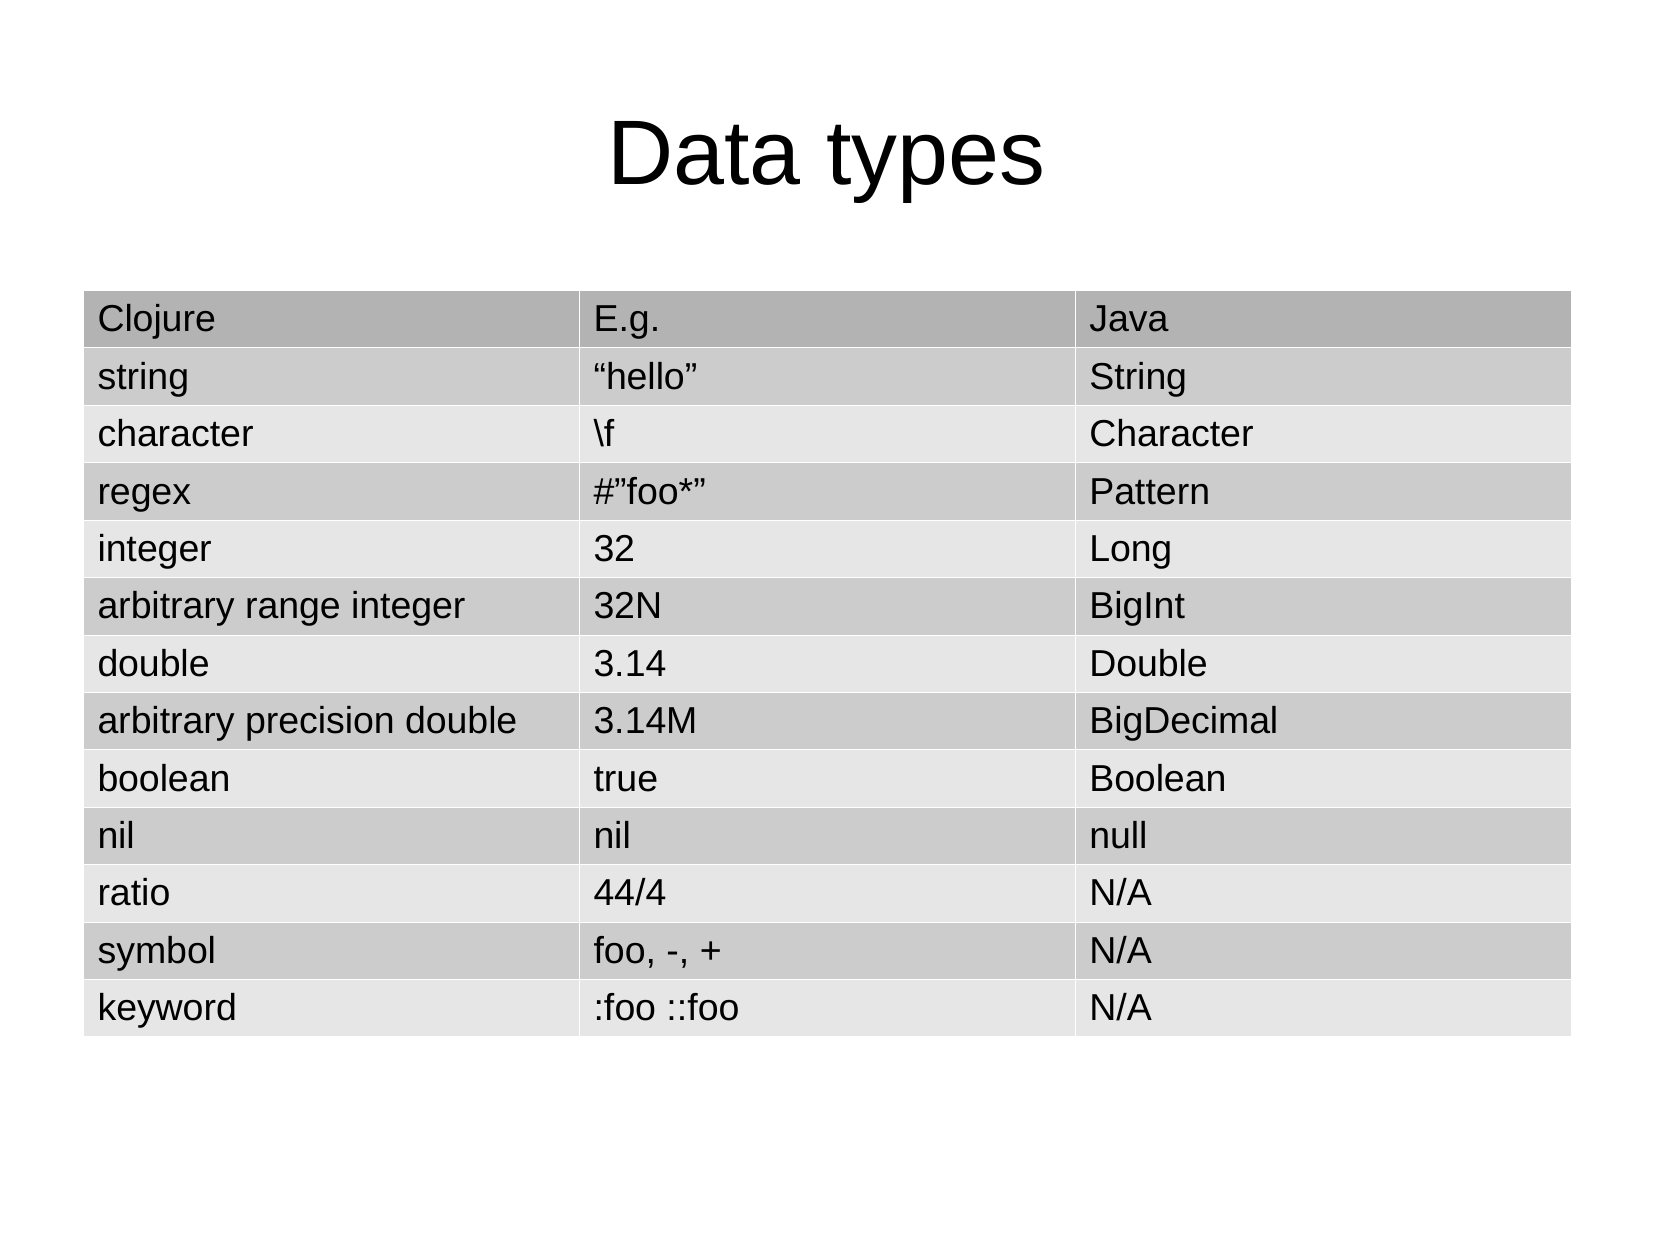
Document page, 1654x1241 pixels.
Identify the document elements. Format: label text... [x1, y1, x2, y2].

table_cell N/A [1076, 923, 1571, 979]
title Data types [82, 49, 1571, 257]
table_cell Boolean [1076, 750, 1571, 807]
table_cell 3.14M [580, 693, 1075, 749]
table_cell 32N [580, 578, 1075, 635]
table_cell Long [1076, 521, 1571, 577]
table_cell 32 [580, 521, 1075, 577]
table_cell string [84, 348, 579, 405]
table_cell N/A [1076, 980, 1571, 1036]
table_cell ratio [84, 865, 579, 922]
table_cell \f [580, 406, 1075, 462]
table_cell 44/4 [580, 865, 1075, 922]
table_cell integer [84, 521, 579, 577]
table_cell regex [84, 463, 579, 520]
table_cell symbol [84, 923, 579, 979]
table_cell 3.14 [580, 636, 1075, 692]
table_cell Double [1076, 636, 1571, 692]
table_cell N/A [1076, 865, 1571, 922]
table_cell true [580, 750, 1075, 807]
table_cell character [84, 406, 579, 462]
table_cell nil [84, 808, 579, 864]
table_cell arbitrary range integer [84, 578, 579, 635]
table_cell BigInt [1076, 578, 1571, 635]
table_cell arbitrary precision double [84, 693, 579, 749]
table_cell String [1076, 348, 1571, 405]
table_header Clojure [84, 291, 579, 347]
table_cell #”foo*” [580, 463, 1075, 520]
table_header Java [1076, 291, 1571, 347]
table_cell :foo ::foo [580, 980, 1075, 1036]
table_cell foo, -, + [580, 923, 1075, 979]
table_cell nil [580, 808, 1075, 864]
table_cell boolean [84, 750, 579, 807]
table_cell null [1076, 808, 1571, 864]
table_cell BigDecimal [1076, 693, 1571, 749]
table_cell keyword [84, 980, 579, 1036]
table_cell “hello” [580, 348, 1075, 405]
table_cell Pattern [1076, 463, 1571, 520]
table_cell double [84, 636, 579, 692]
table_header E.g. [580, 291, 1075, 347]
table_cell Character [1076, 406, 1571, 462]
